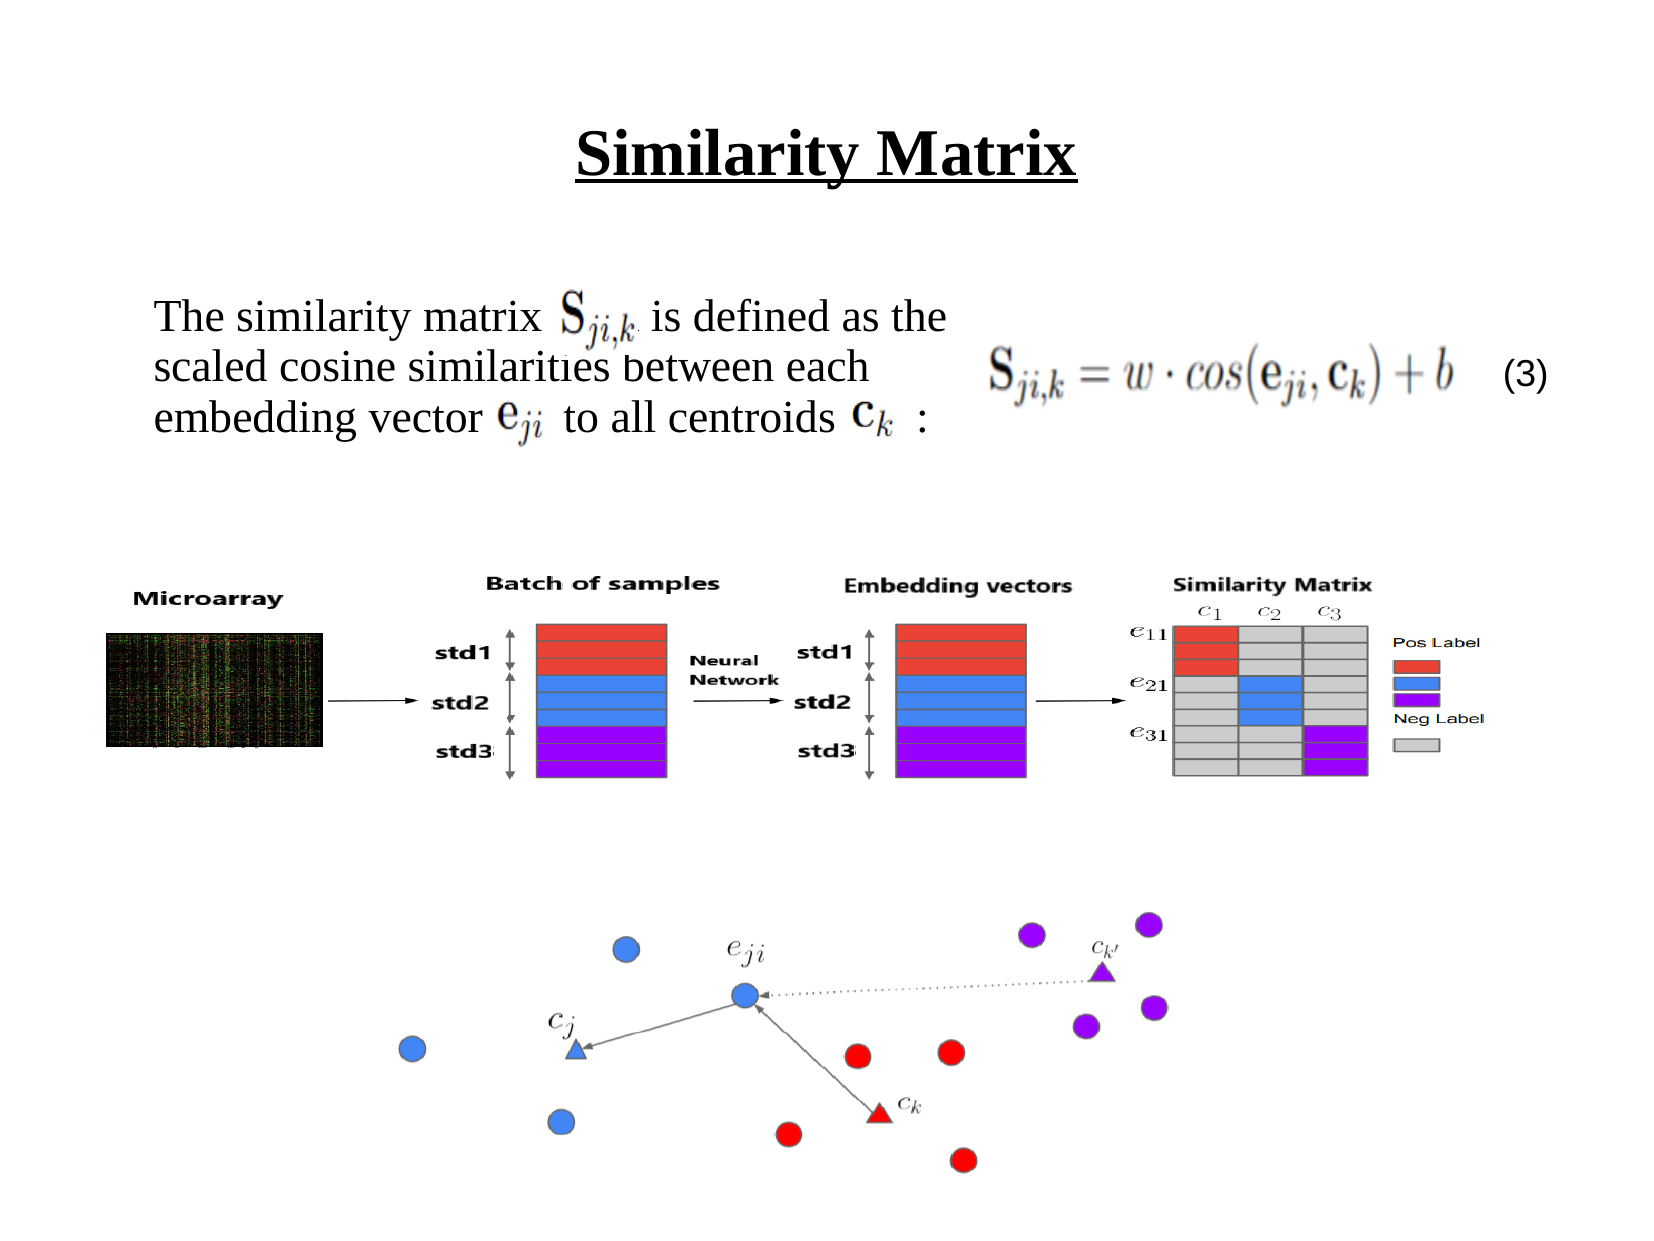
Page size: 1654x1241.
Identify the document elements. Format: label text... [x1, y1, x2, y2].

picture [968, 307, 1477, 426]
list The similarity matrix Sji,k is defined as the scaled cosine similarities between each embedding vector to all centroids : [82, 290, 1004, 460]
title Similarity Matrix [82, 49, 1571, 257]
picture [22, 460, 1654, 1203]
picture [555, 283, 638, 355]
text_box (3) [1488, 344, 1619, 402]
picture [496, 395, 544, 449]
picture [847, 395, 898, 440]
